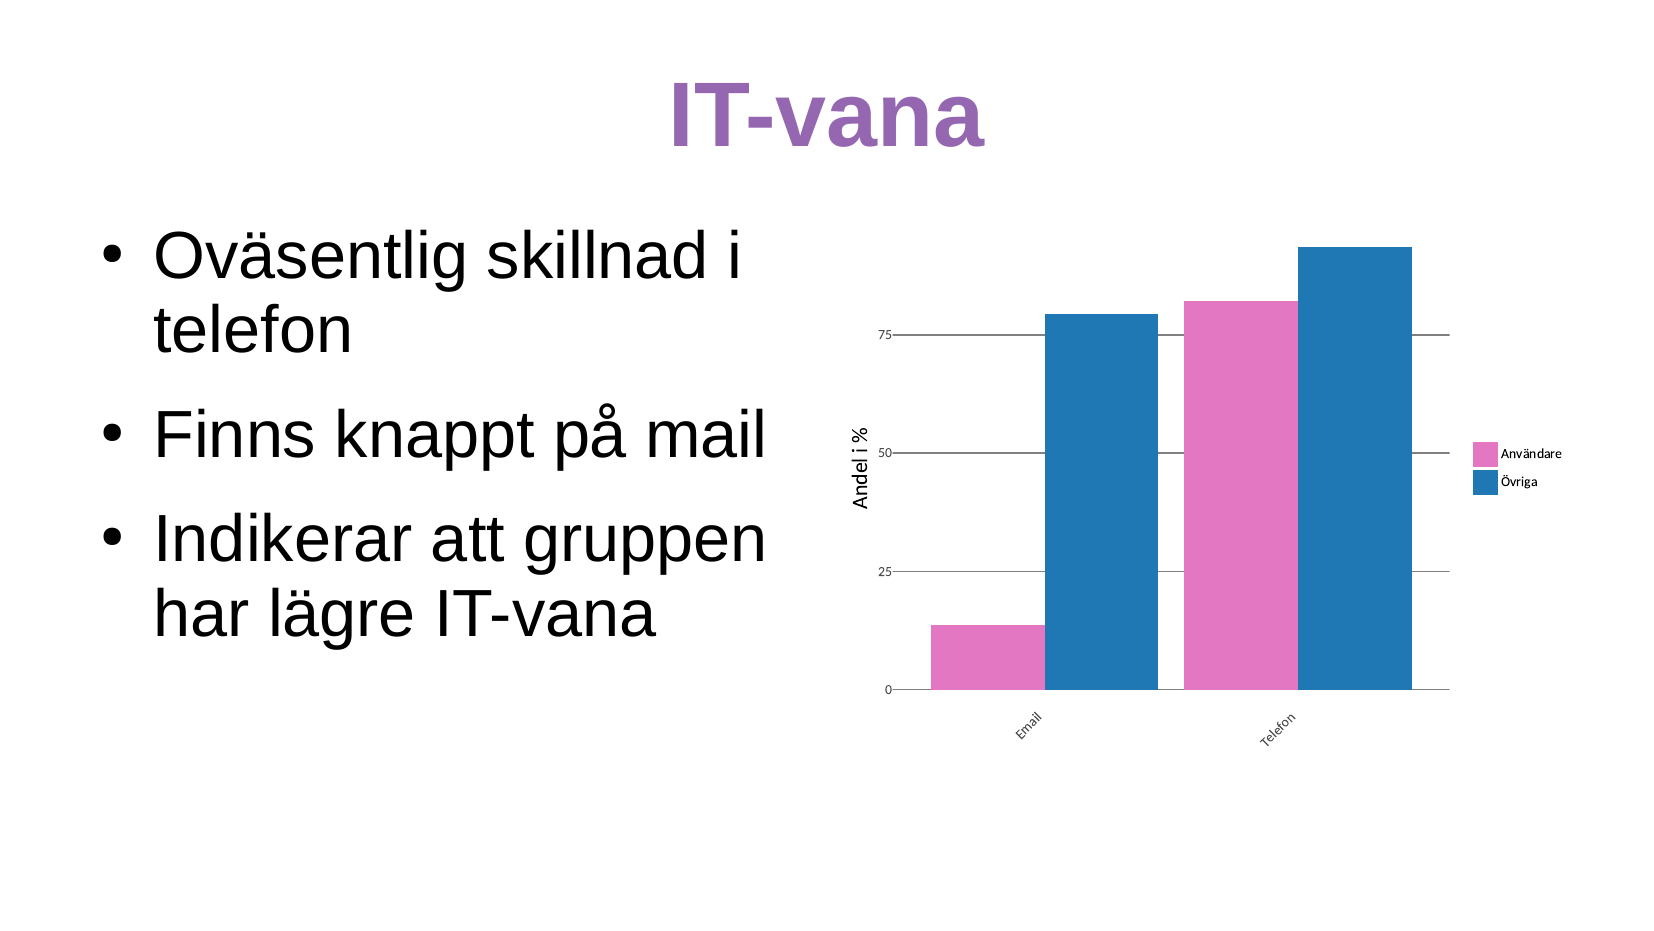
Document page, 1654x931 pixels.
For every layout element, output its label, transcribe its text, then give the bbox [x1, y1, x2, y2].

picture [845, 217, 1572, 758]
list Oväsentlig skillnad i telefon Finns knappt på mail Indikerar att gruppen har lägre IT-vana [82, 217, 809, 758]
title IT-vana [82, 37, 1571, 193]
